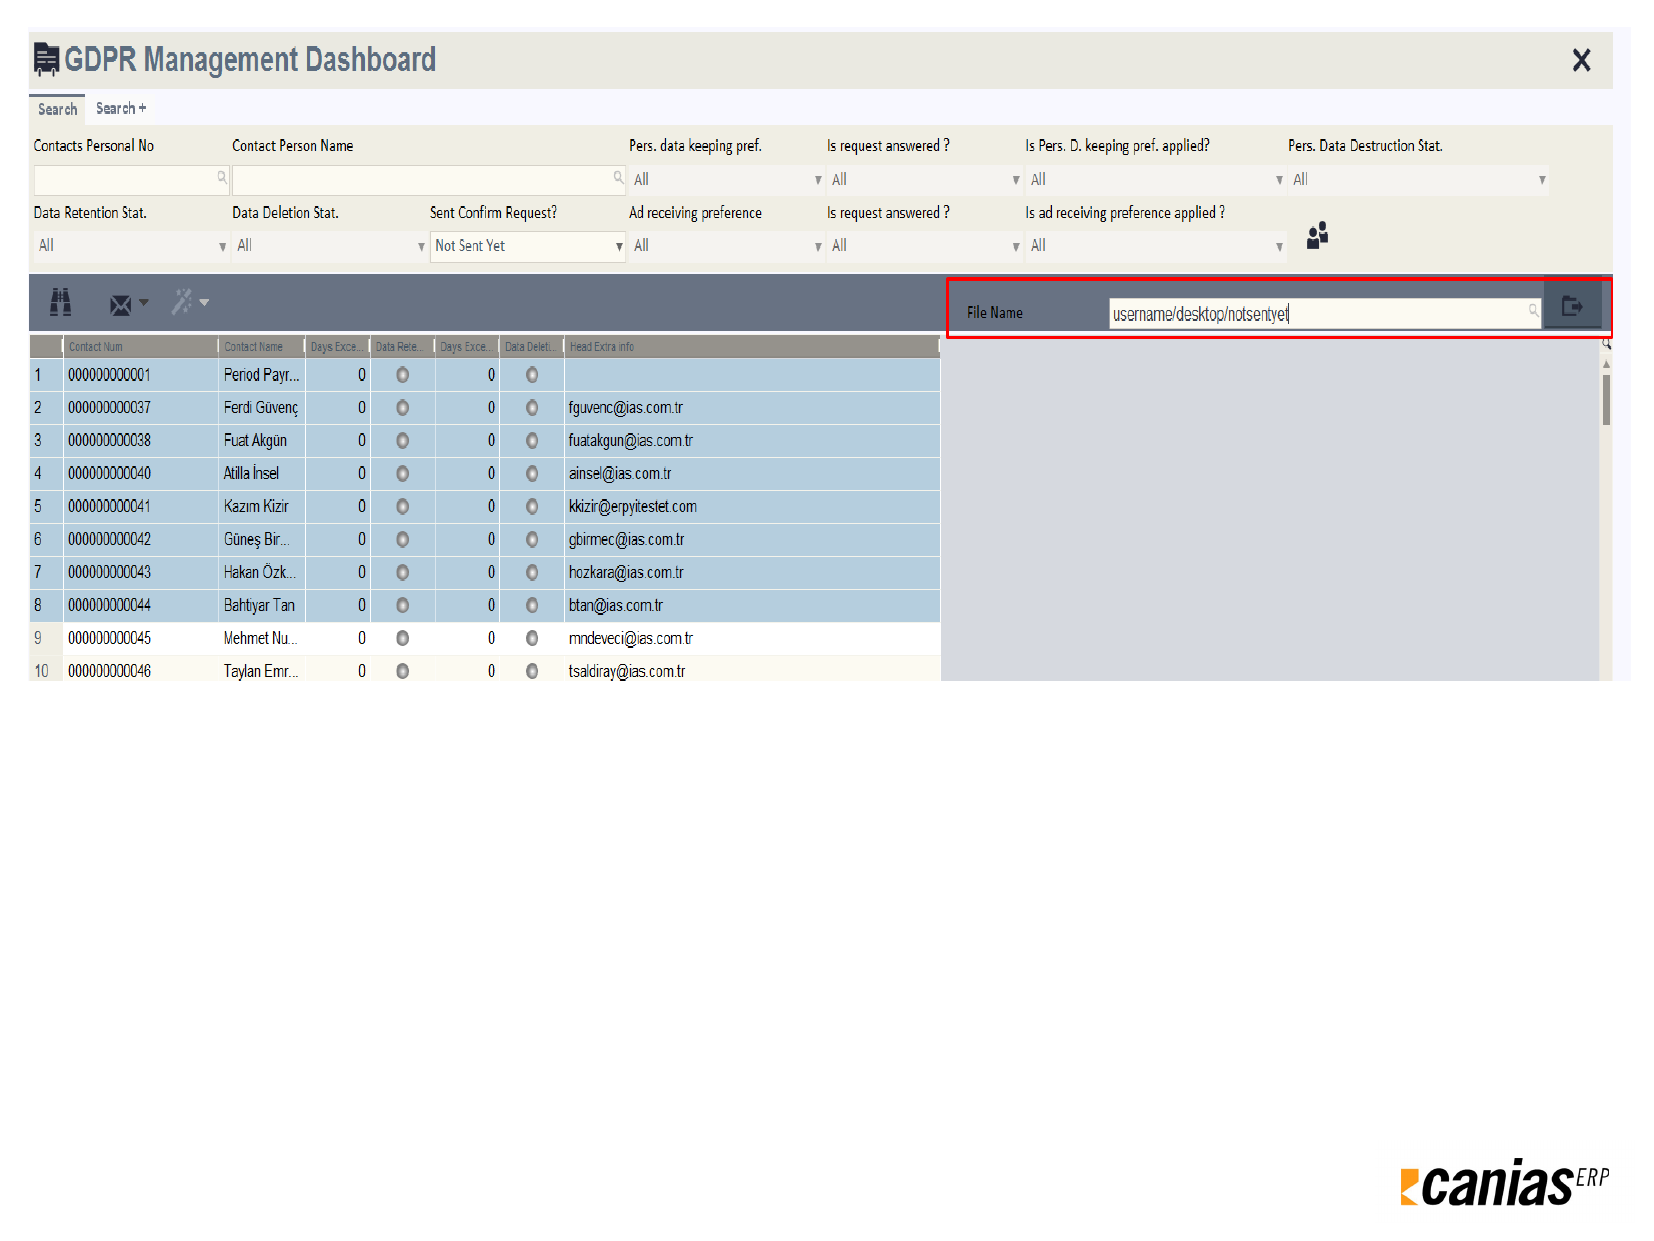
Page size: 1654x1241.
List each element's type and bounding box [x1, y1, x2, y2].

picture [28, 27, 1631, 681]
picture [1375, 1140, 1635, 1223]
